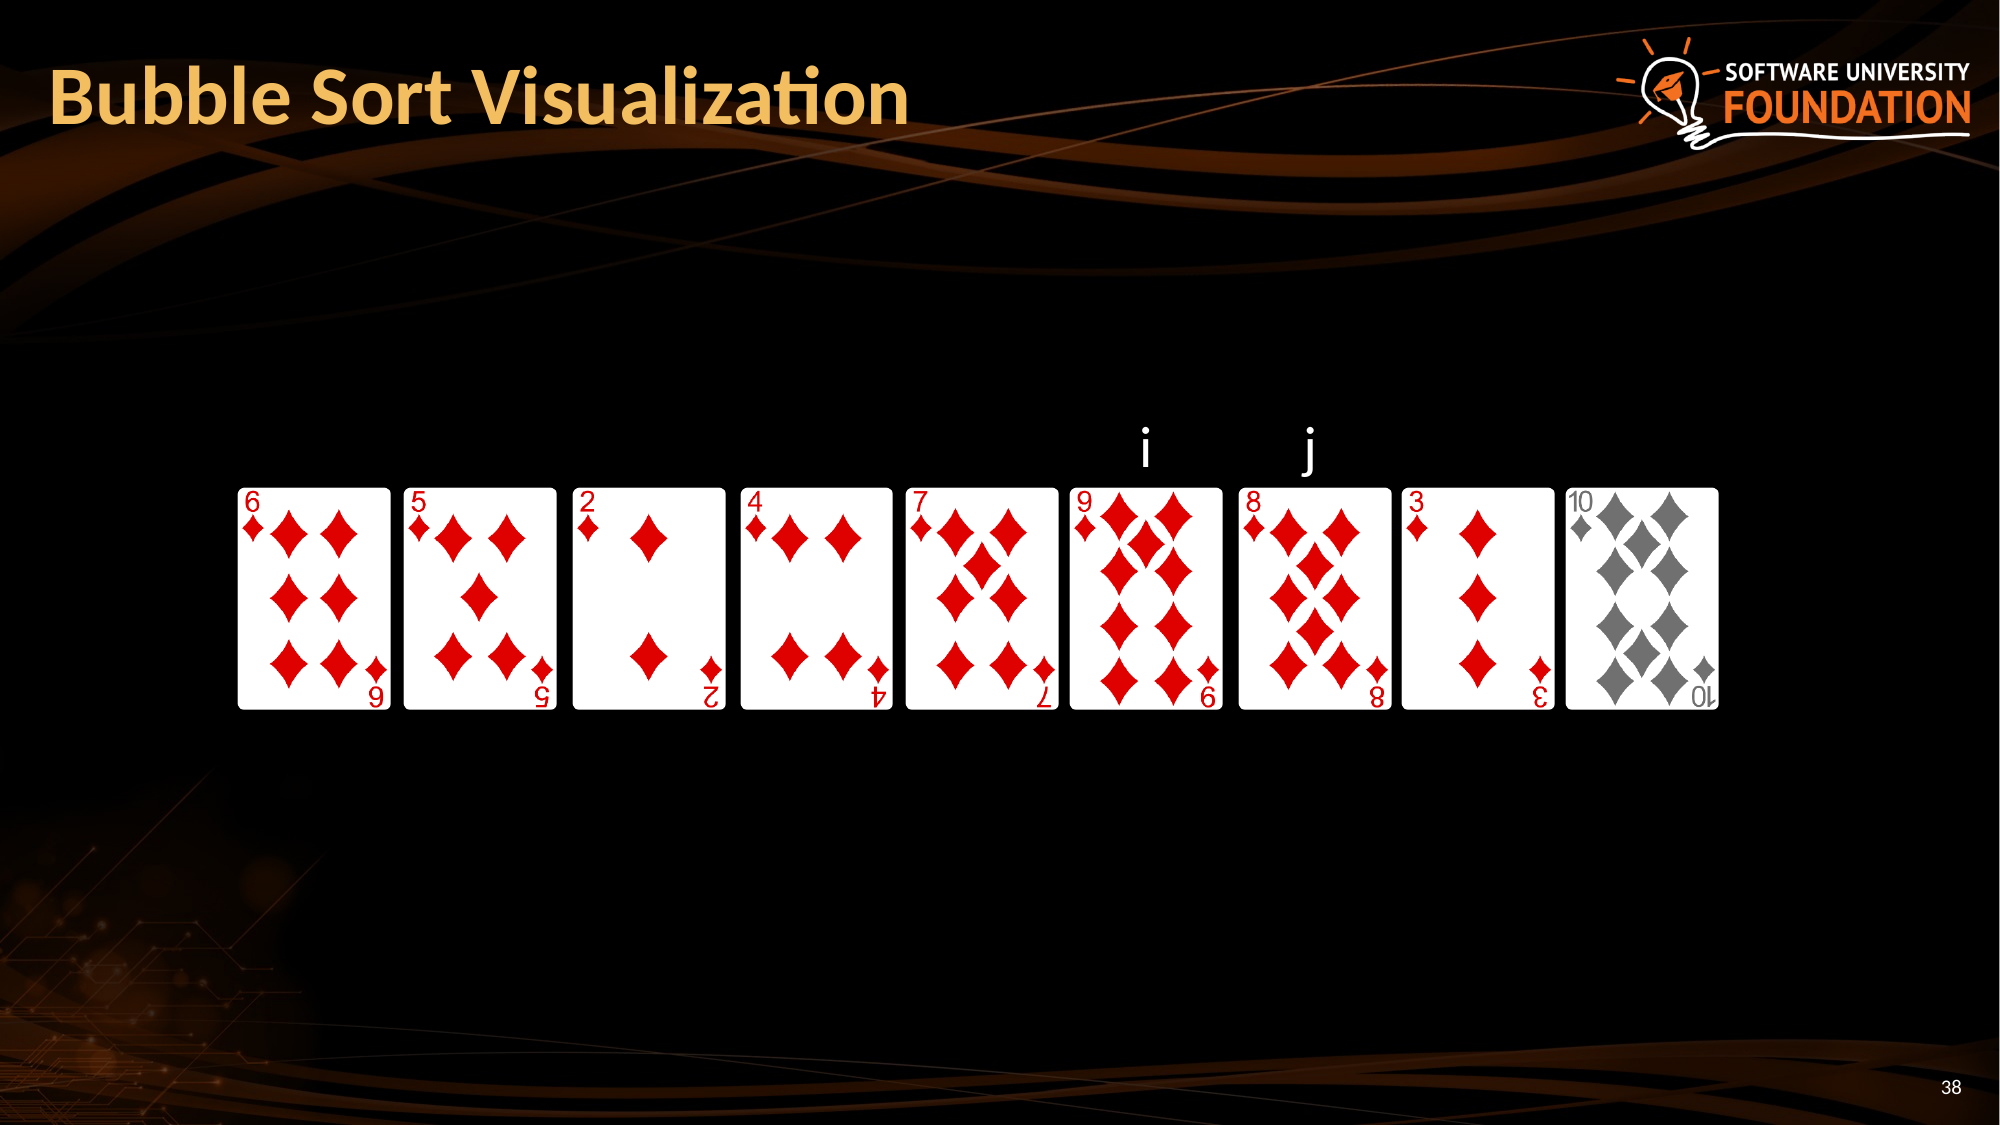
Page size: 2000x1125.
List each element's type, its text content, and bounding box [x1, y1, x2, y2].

picture [0, 0, 2000, 1125]
text_box i [1125, 401, 1168, 487]
title Bubble Sort Visualization [30, 6, 1602, 189]
text_box j [1288, 401, 1333, 487]
slide_number <number> [1897, 1070, 1968, 1103]
